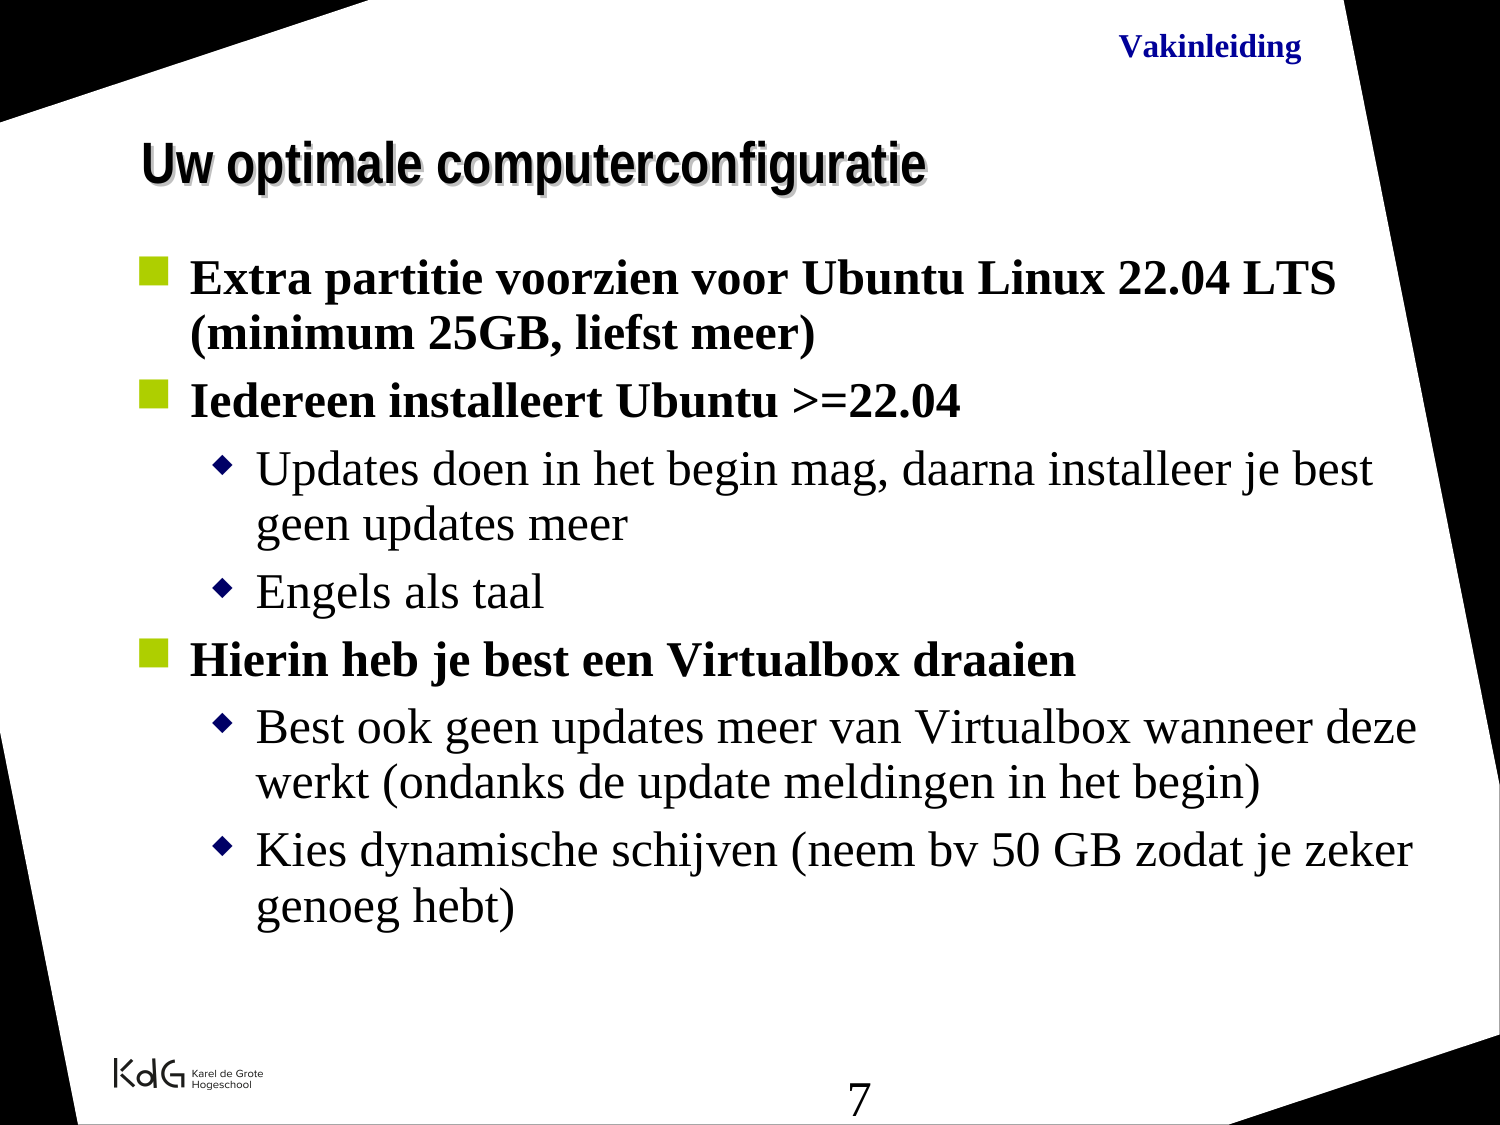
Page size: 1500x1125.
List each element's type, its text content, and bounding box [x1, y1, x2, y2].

title Uw optimale computerconfiguratie [141, 72, 1447, 249]
list Extra partitie voorzien voor Ubuntu Linux 22.04 LTS (minimum 25GB, liefst meer) Iedereen installeert Ubuntu >=22.04 Updates doen in het begin mag, daarna installeer je best geen updates meer Engels als taal Hierin heb je best een Virtualbox draaien Best ook geen updates meer van Virtualbox wanneer deze werkt (ondanks de update meldingen in het begin) Kies dynamische schijven (neem bv 50 GB zodat je zeker genoeg hebt) [135, 249, 1447, 1125]
picture [114, 1058, 135, 1090]
